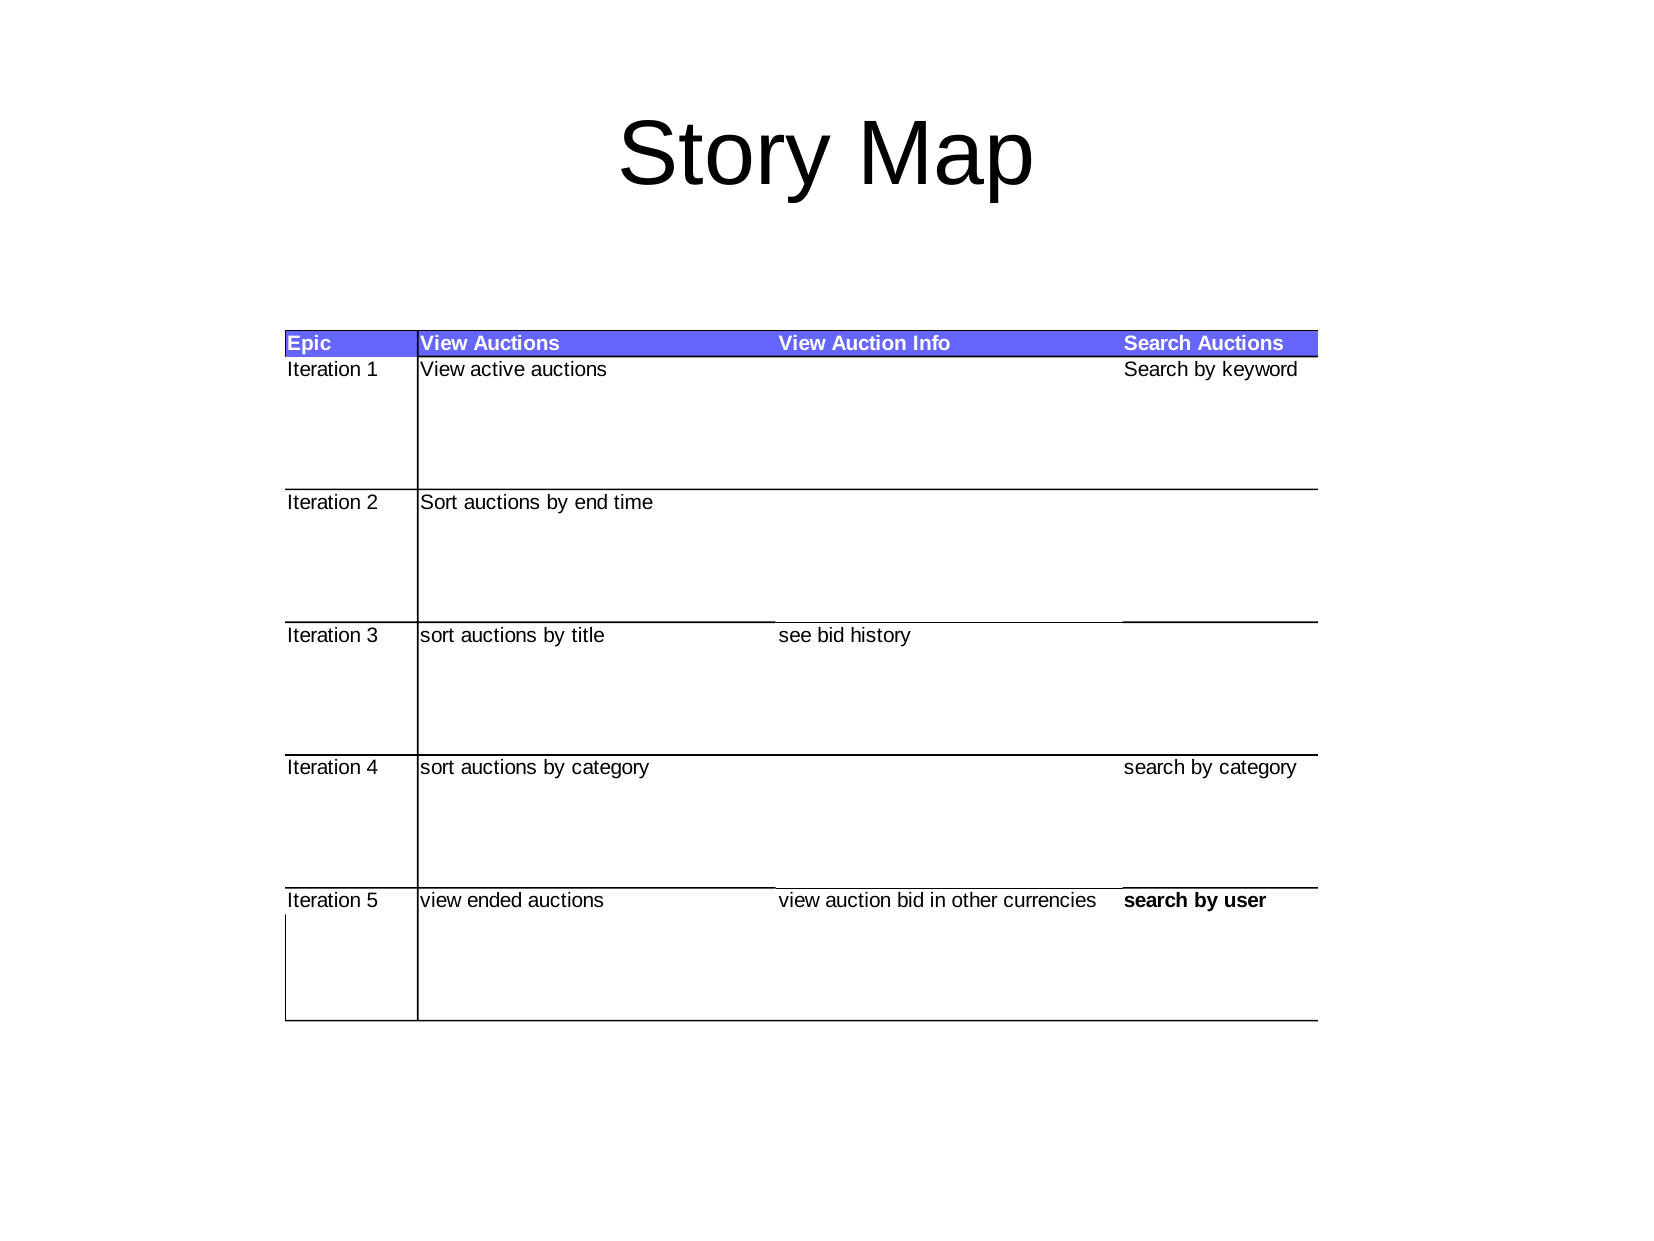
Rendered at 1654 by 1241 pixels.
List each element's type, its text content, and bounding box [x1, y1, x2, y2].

title Story Map [82, 49, 1571, 257]
chart [285, 330, 1321, 1024]
